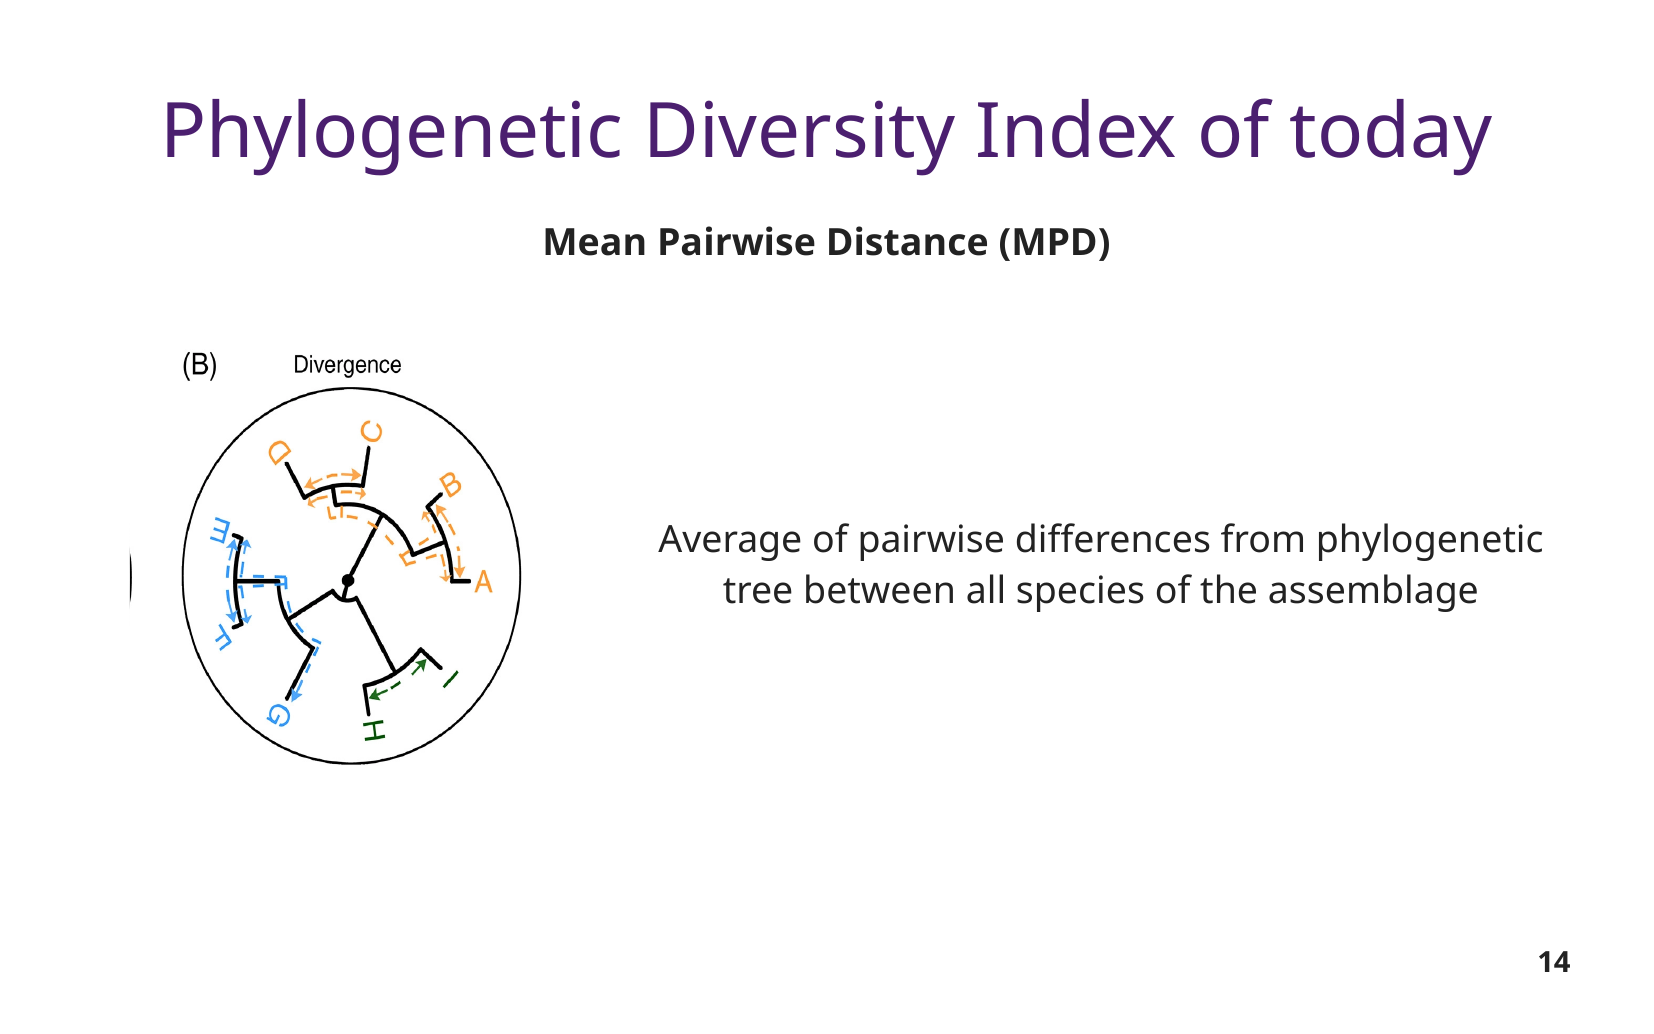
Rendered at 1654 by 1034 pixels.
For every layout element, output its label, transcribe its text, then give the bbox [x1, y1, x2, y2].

text_box Average of pairwise differences from phylogenetic tree between all species of the assemblage [614, 504, 1589, 623]
text_box Mean Pairwise Distance (MPD) [355, 207, 1298, 274]
title Phylogenetic Diversity Index of today [82, 41, 1571, 214]
picture [129, 349, 567, 766]
